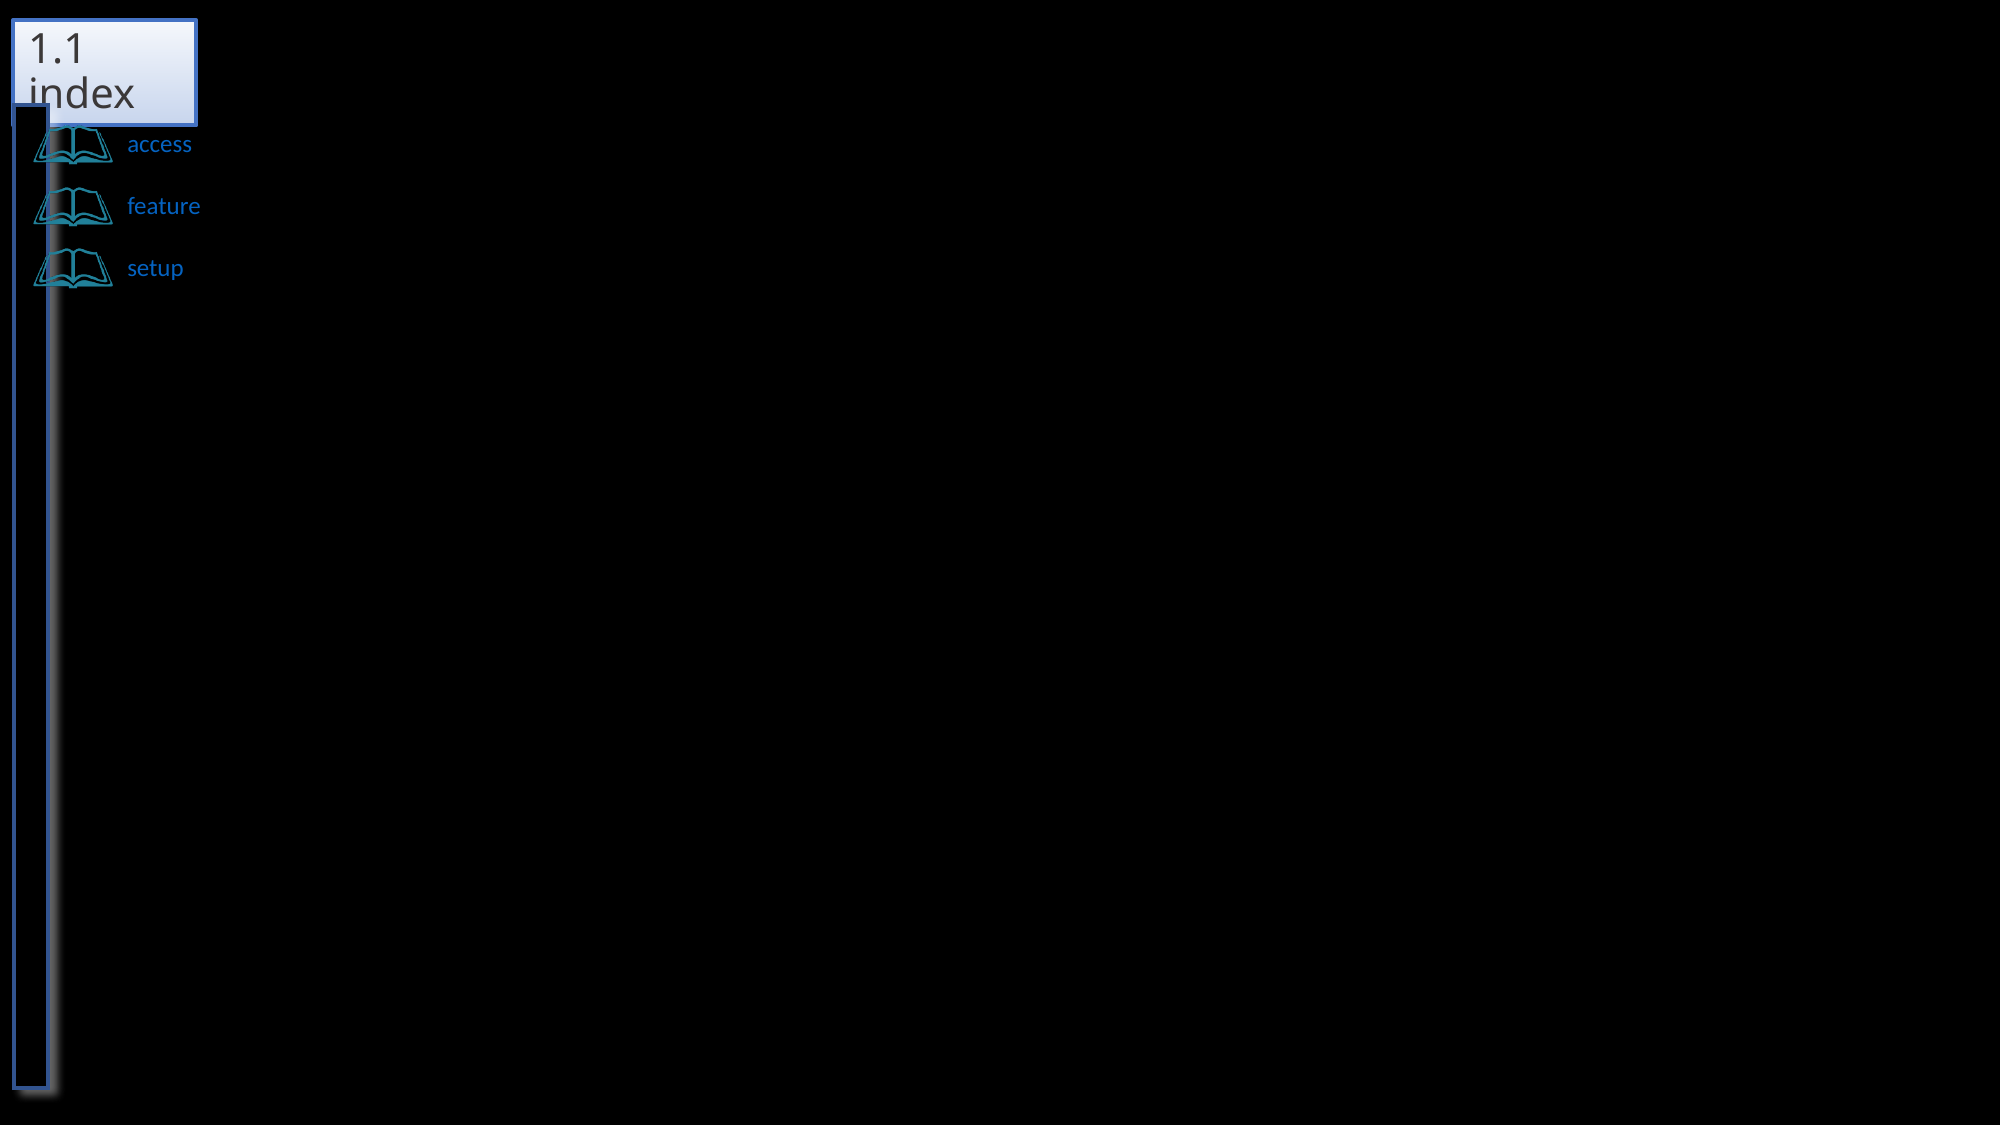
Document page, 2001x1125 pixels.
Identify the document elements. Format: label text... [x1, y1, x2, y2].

title 1.1 index [13, 20, 197, 81]
picture [31, 185, 113, 229]
picture [31, 246, 113, 291]
text_box [14, 105, 49, 1088]
text_box feature [112, 182, 216, 228]
picture [31, 123, 113, 167]
text_box access [112, 120, 208, 166]
text_box setup [112, 243, 199, 289]
